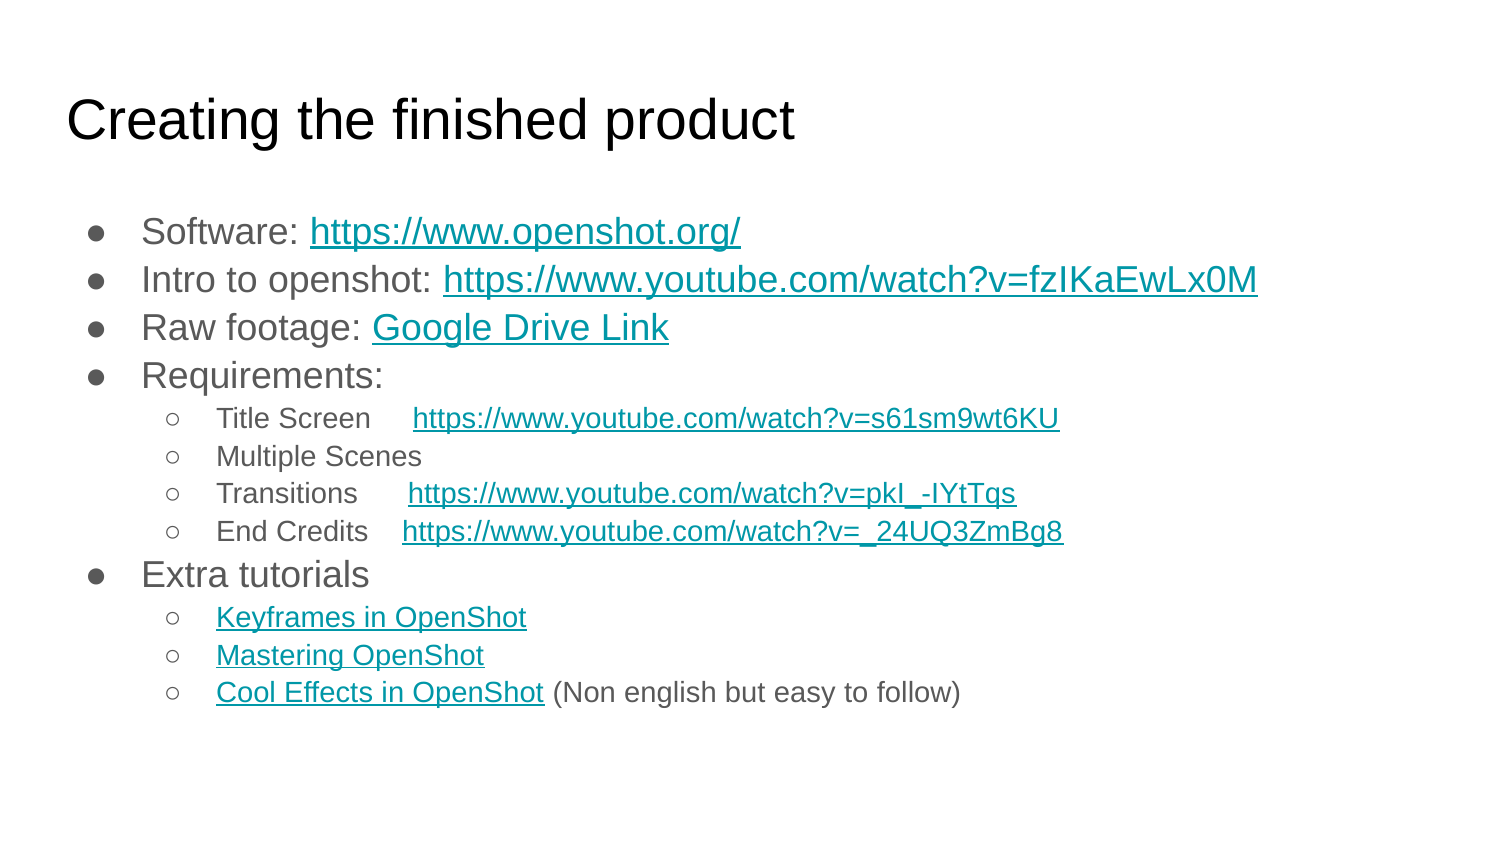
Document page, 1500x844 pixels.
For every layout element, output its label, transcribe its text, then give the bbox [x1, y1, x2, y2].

list Software: https://www.openshot.org/ Intro to openshot: https://www.youtube.com/watch?v=fzIKaEwLx0M Raw footage: Google Drive Link Requirements: Title Screen https://www.youtube.com/watch?v=s61sm9wt6KU Multiple Scenes Transitions https://www.youtube.com/watch?v=pkI_-IYtTqs End Credits https://www.youtube.com/watch?v=_24UQ3ZmBg8 Extra tutorials Keyframes in OpenShot Mastering OpenShot Cool Effects in OpenShot (Non english but easy to follow) [51, 189, 1449, 750]
title Creating the finished product [51, 72, 1449, 167]
